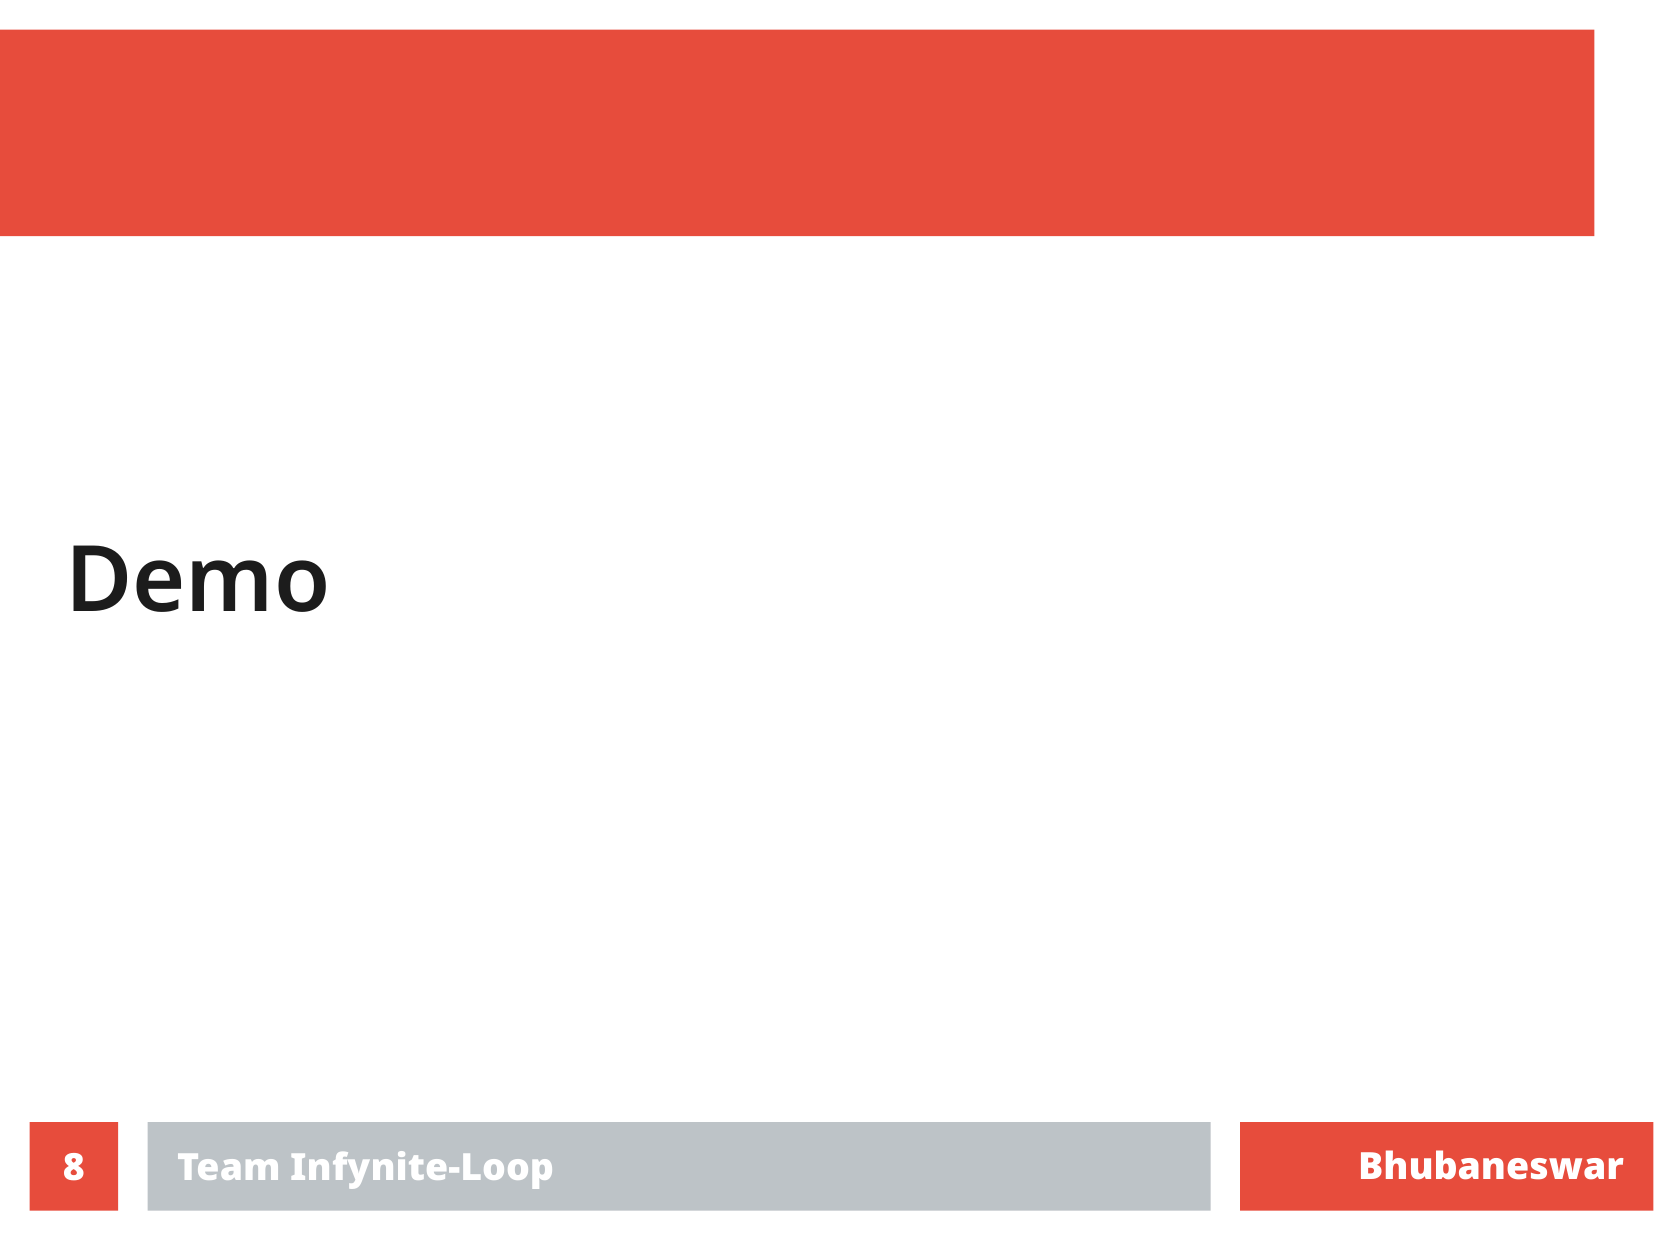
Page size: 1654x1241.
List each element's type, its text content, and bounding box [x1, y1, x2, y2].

list Demo [64, 513, 615, 697]
